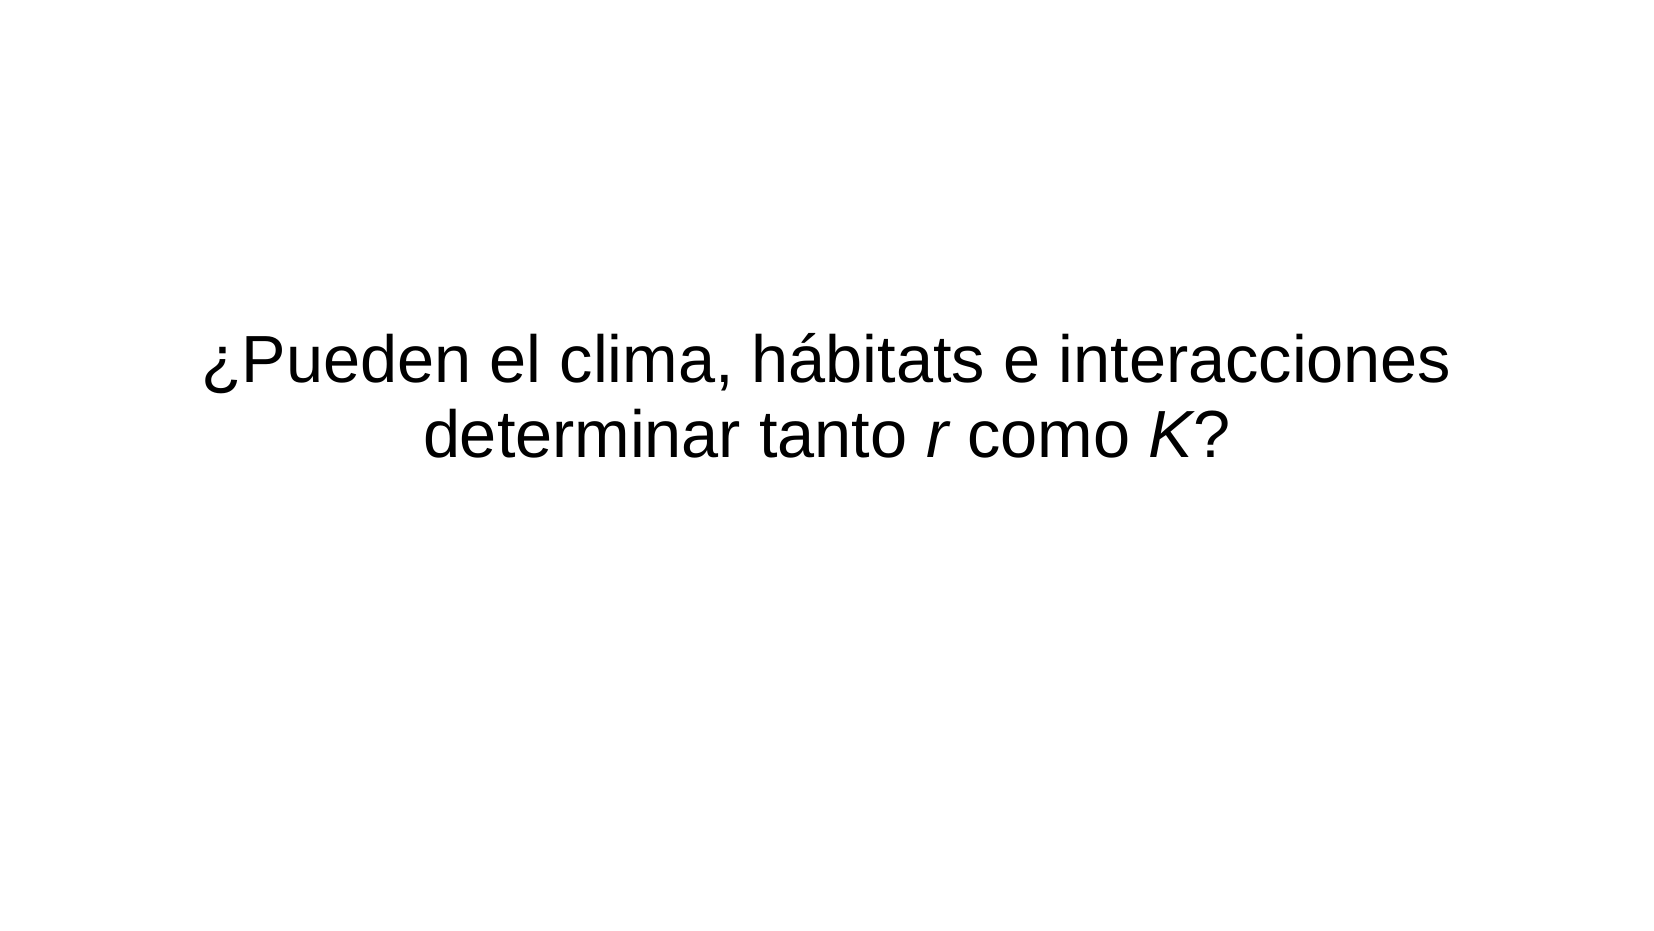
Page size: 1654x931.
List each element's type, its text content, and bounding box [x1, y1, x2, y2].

subtitle ¿Pueden el clima, hábitats e interacciones determinar tanto r como K? [82, 37, 1571, 757]
